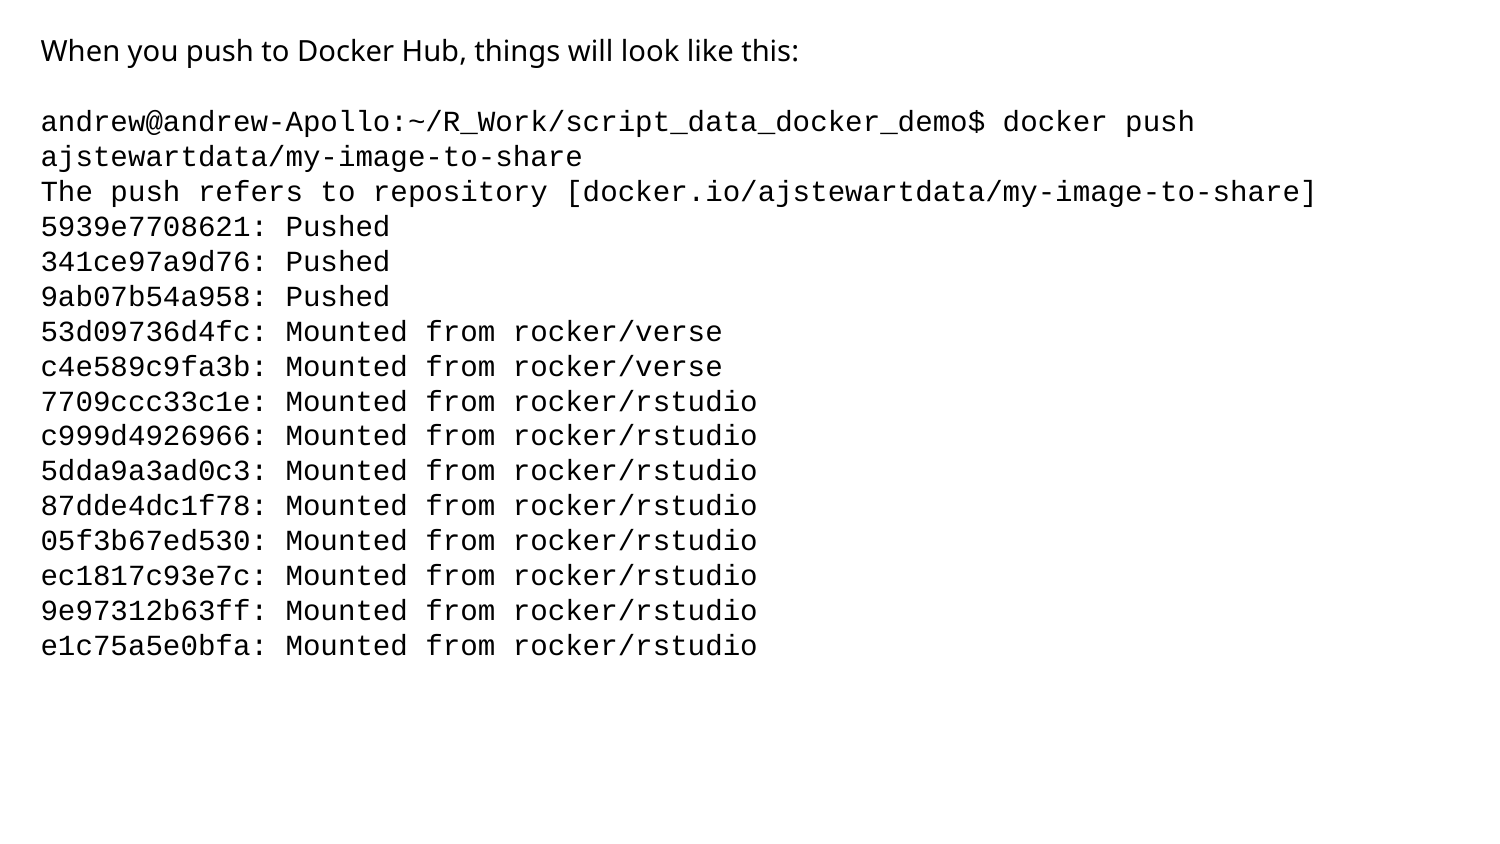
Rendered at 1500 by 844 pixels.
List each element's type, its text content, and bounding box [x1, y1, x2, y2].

text_box When you push to Docker Hub, things will look like this: andrew@andrew-Apollo:~/R_Work/script_data_docker_demo$ docker push ajstewartdata/my-image-to-share The push refers to repository [docker.io/ajstewartdata/my-image-to-share] 5939e7708621: Pushed 341ce97a9d76: Pushed 9ab07b54a958: Pushed 53d09736d4fc: Mounted from rocker/verse c4e589c9fa3b: Mounted from rocker/verse 7709ccc33c1e: Mounted from rocker/rstudio c999d4926966: Mounted from rocker/rstudio 5dda9a3ad0c3: Mounted from rocker/rstudio 87dde4dc1f78: Mounted from rocker/rstudio 05f3b67ed530: Mounted from rocker/rstudio ec1817c93e7c: Mounted from rocker/rstudio 9e97312b63ff: Mounted from rocker/rstudio e1c75a5e0bfa: Mounted from rocker/rstudio [25, 17, 1460, 812]
